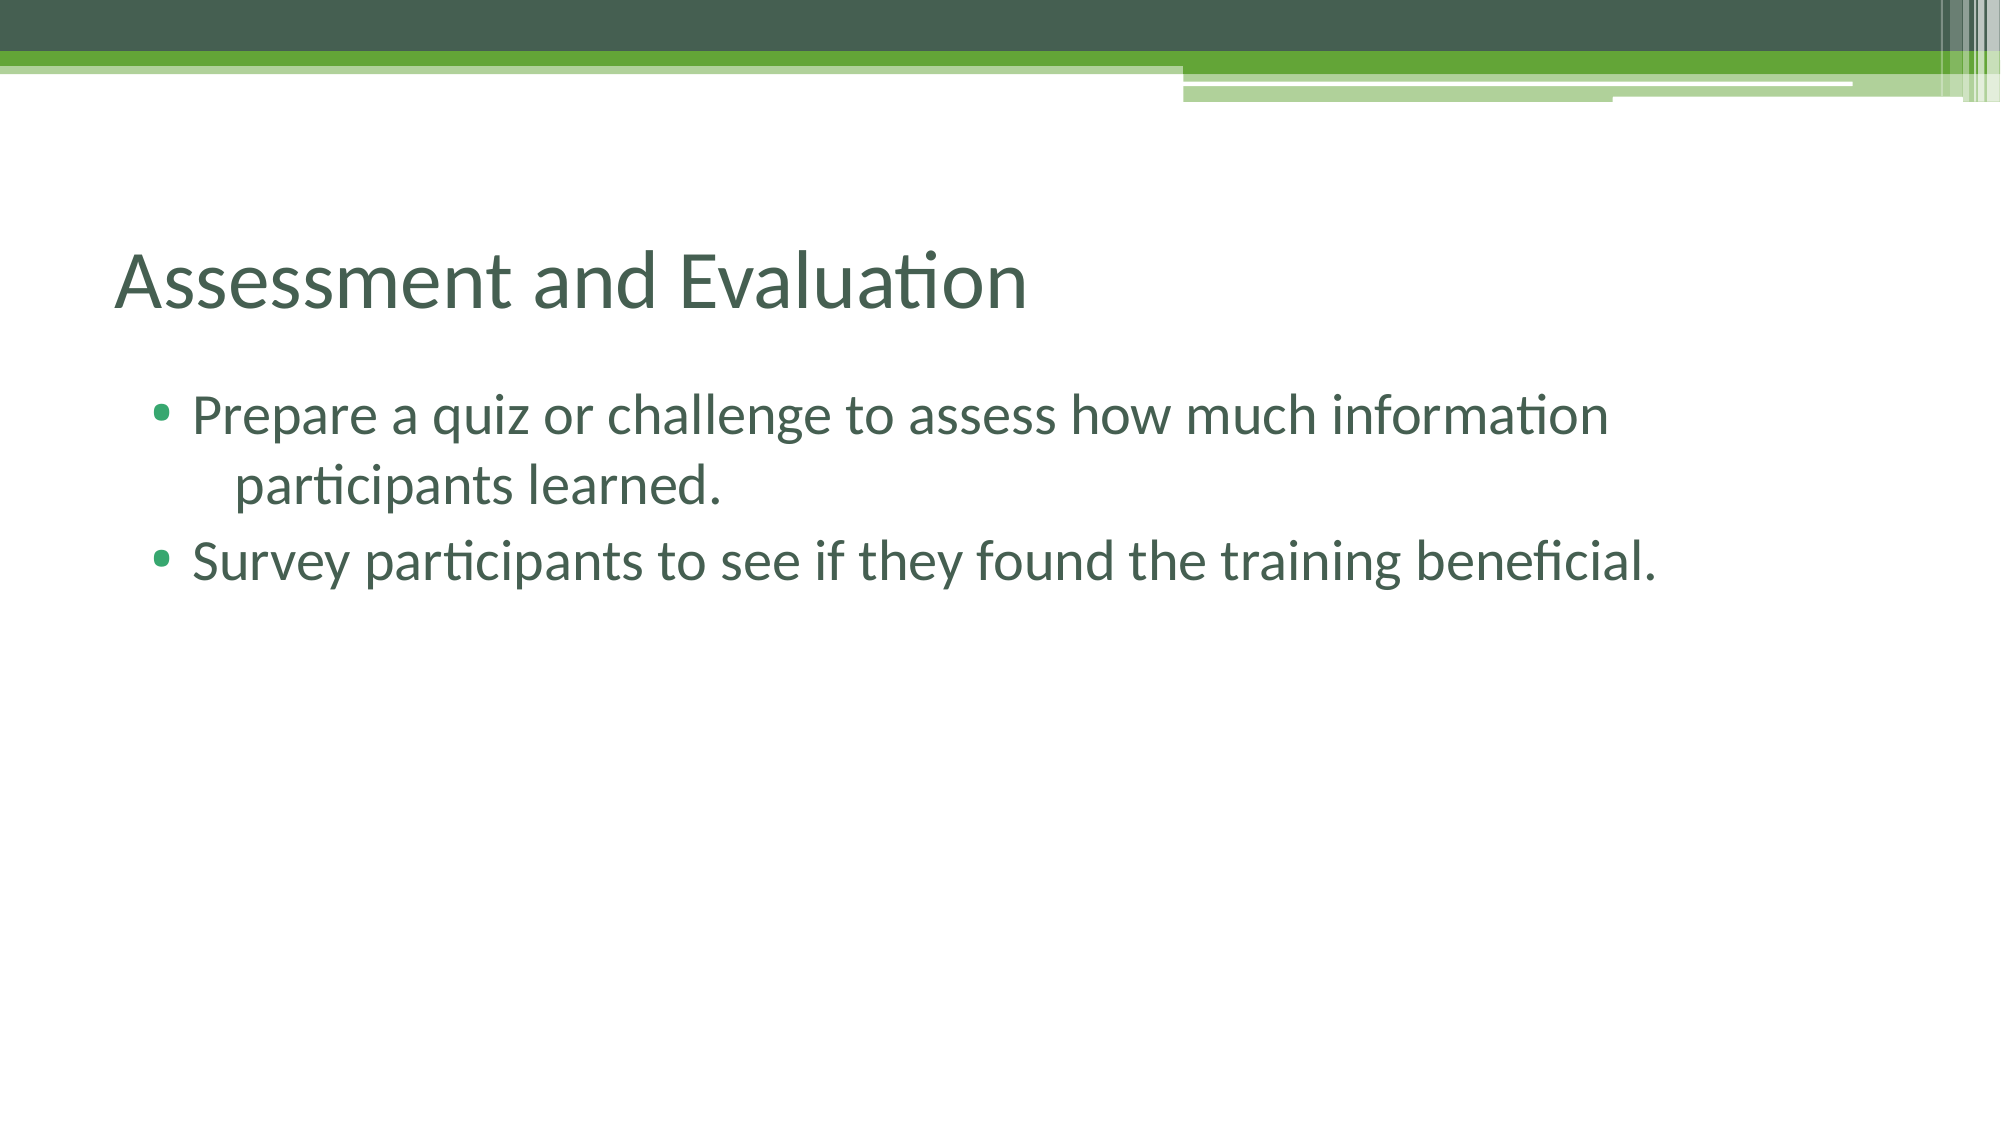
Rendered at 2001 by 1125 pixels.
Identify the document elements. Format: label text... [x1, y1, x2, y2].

title Assessment and Evaluation [99, 187, 1900, 363]
list Prepare a quiz or challenge to assess how much information participants learned. Survey participants to see if they found the training beneficial. [99, 368, 1900, 1079]
